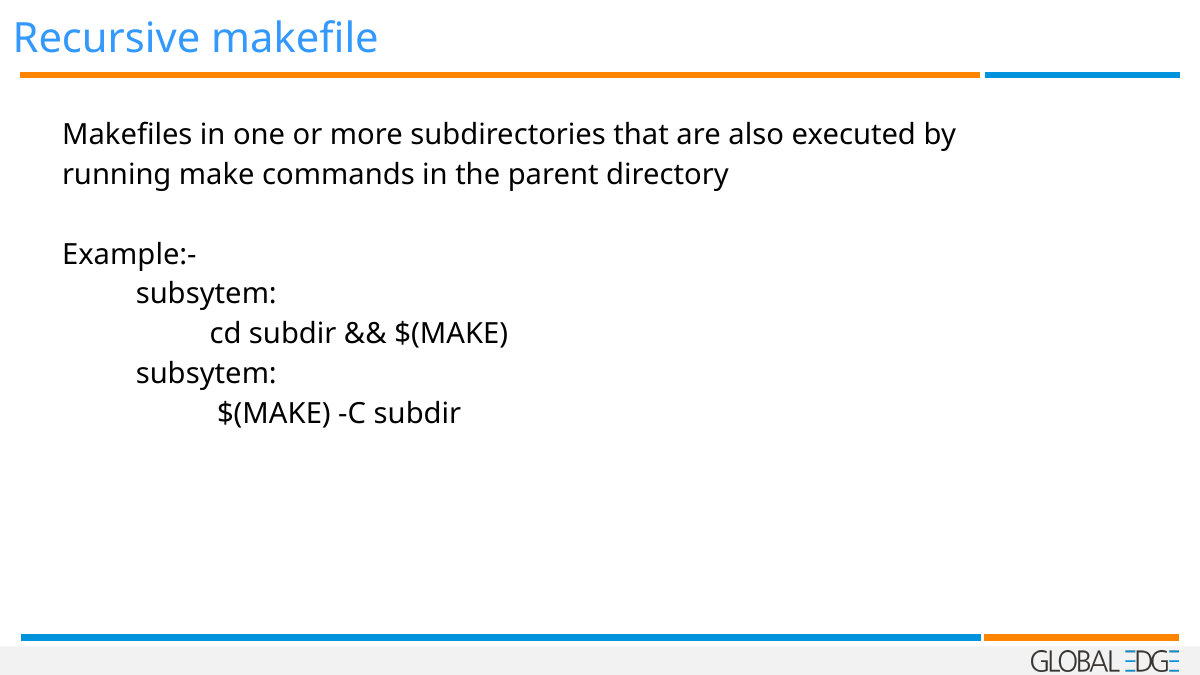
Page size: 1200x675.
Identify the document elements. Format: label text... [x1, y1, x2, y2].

title Recursive makefile [12, 9, 1088, 63]
text_box Makefiles in one or more subdirectories that are also executed by running make commands in the parent directory Example:- subsytem: cd subdir && $(MAKE) subsytem: $(MAKE) -­C subdir [47, 106, 1134, 556]
picture [1031, 650, 1179, 672]
